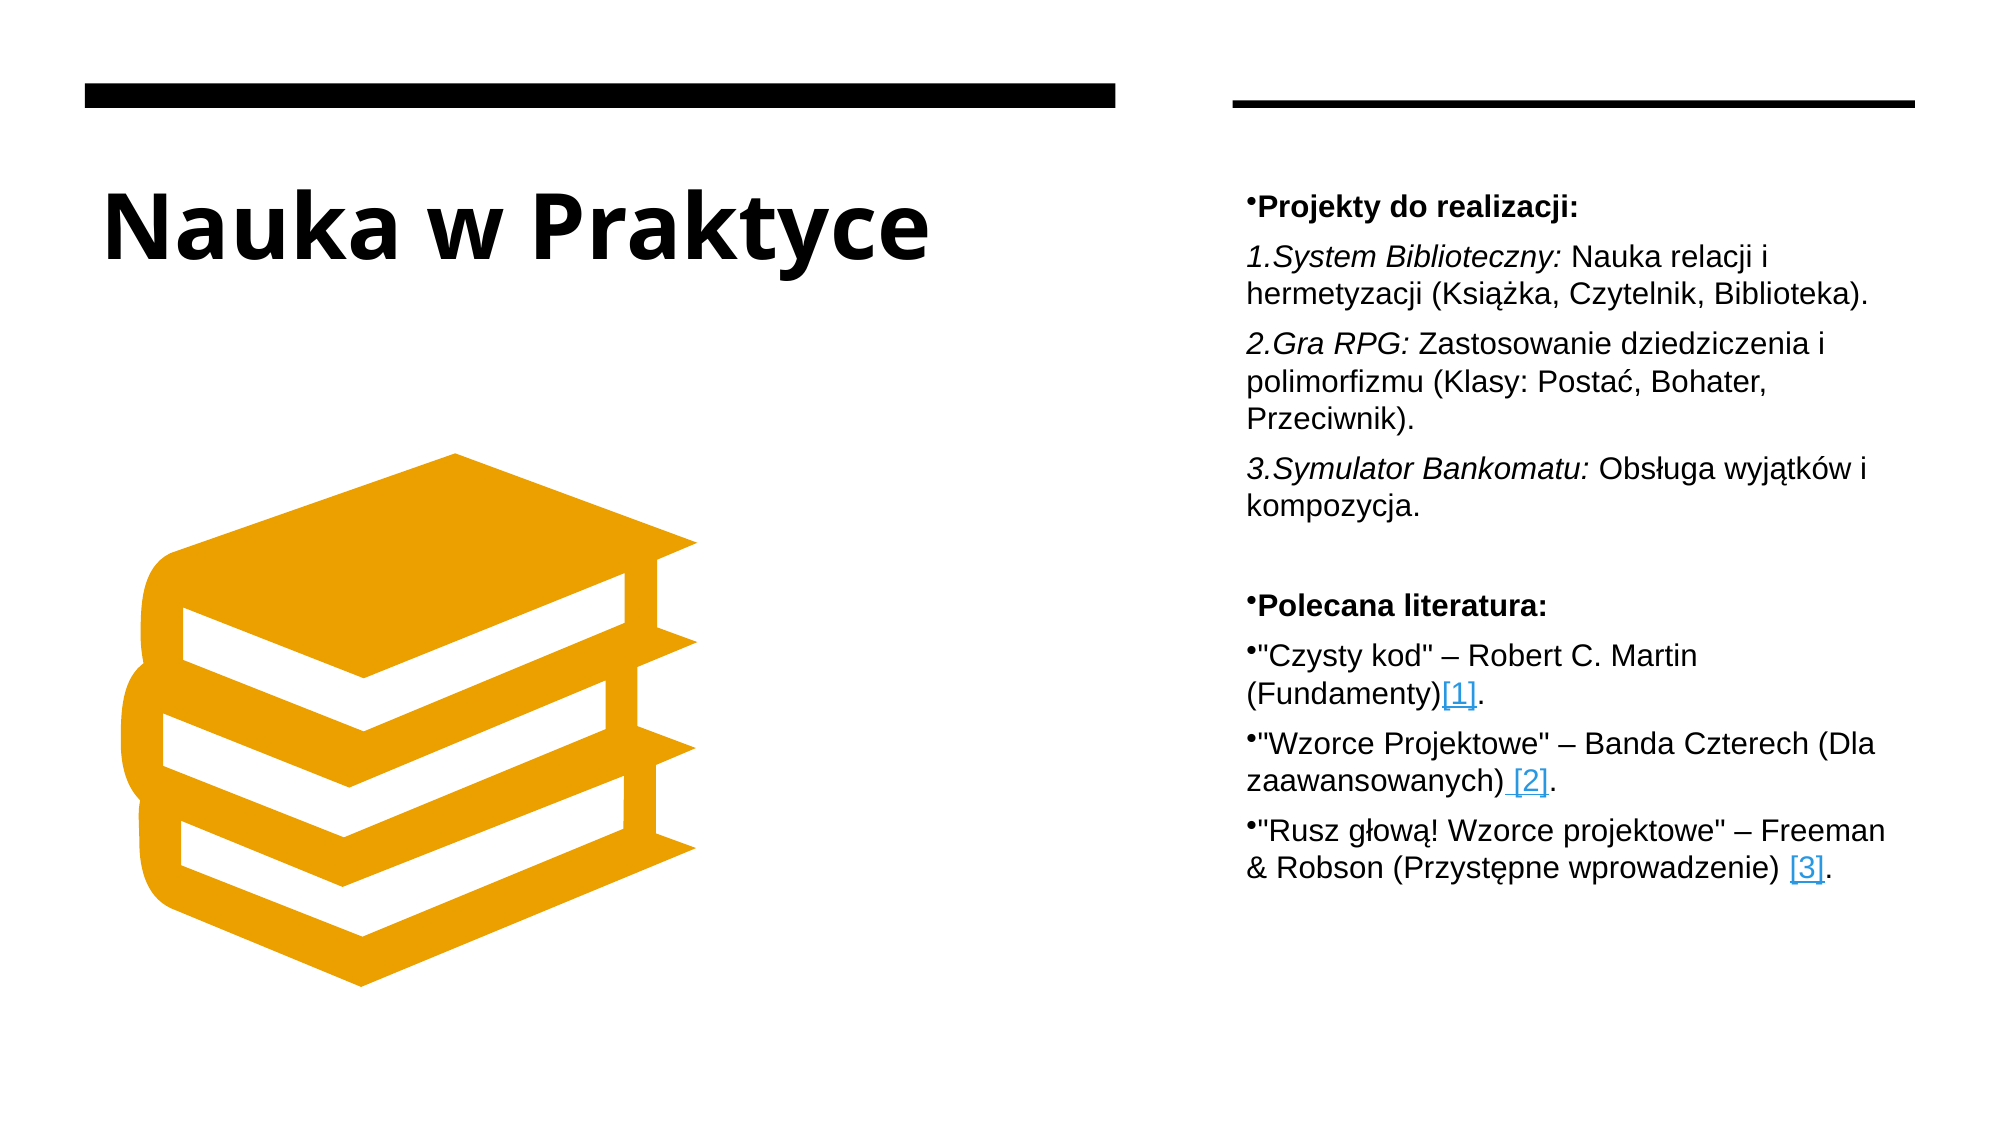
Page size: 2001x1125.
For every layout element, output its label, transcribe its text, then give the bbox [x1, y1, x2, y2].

title Nauka w Praktyce [85, 160, 1119, 378]
picture [84, 398, 728, 1041]
text_box [84, 83, 1116, 108]
text_box [1232, 100, 1915, 108]
list Projekty do realizacji: System Biblioteczny: Nauka relacji i hermetyzacji (Książka, Czytelnik, Biblioteka). Gra RPG: Zastosowanie dziedziczenia i polimorfizmu (Klasy: Postać, Bohater, Przeciwnik). Symulator Bankomatu: Obsługa wyjątków i kompozycja. Polecana literatura: "Czysty kod" – Robert C. Martin (Fundamenty)[1]. "Wzorce Projektowe" – Banda Czterech (Dla zaawansowanych) [2]. "Rusz głową! Wzorce projektowe" – Freeman & Robson (Przystępne wprowadzenie) [3]. [1231, 178, 1914, 1041]
